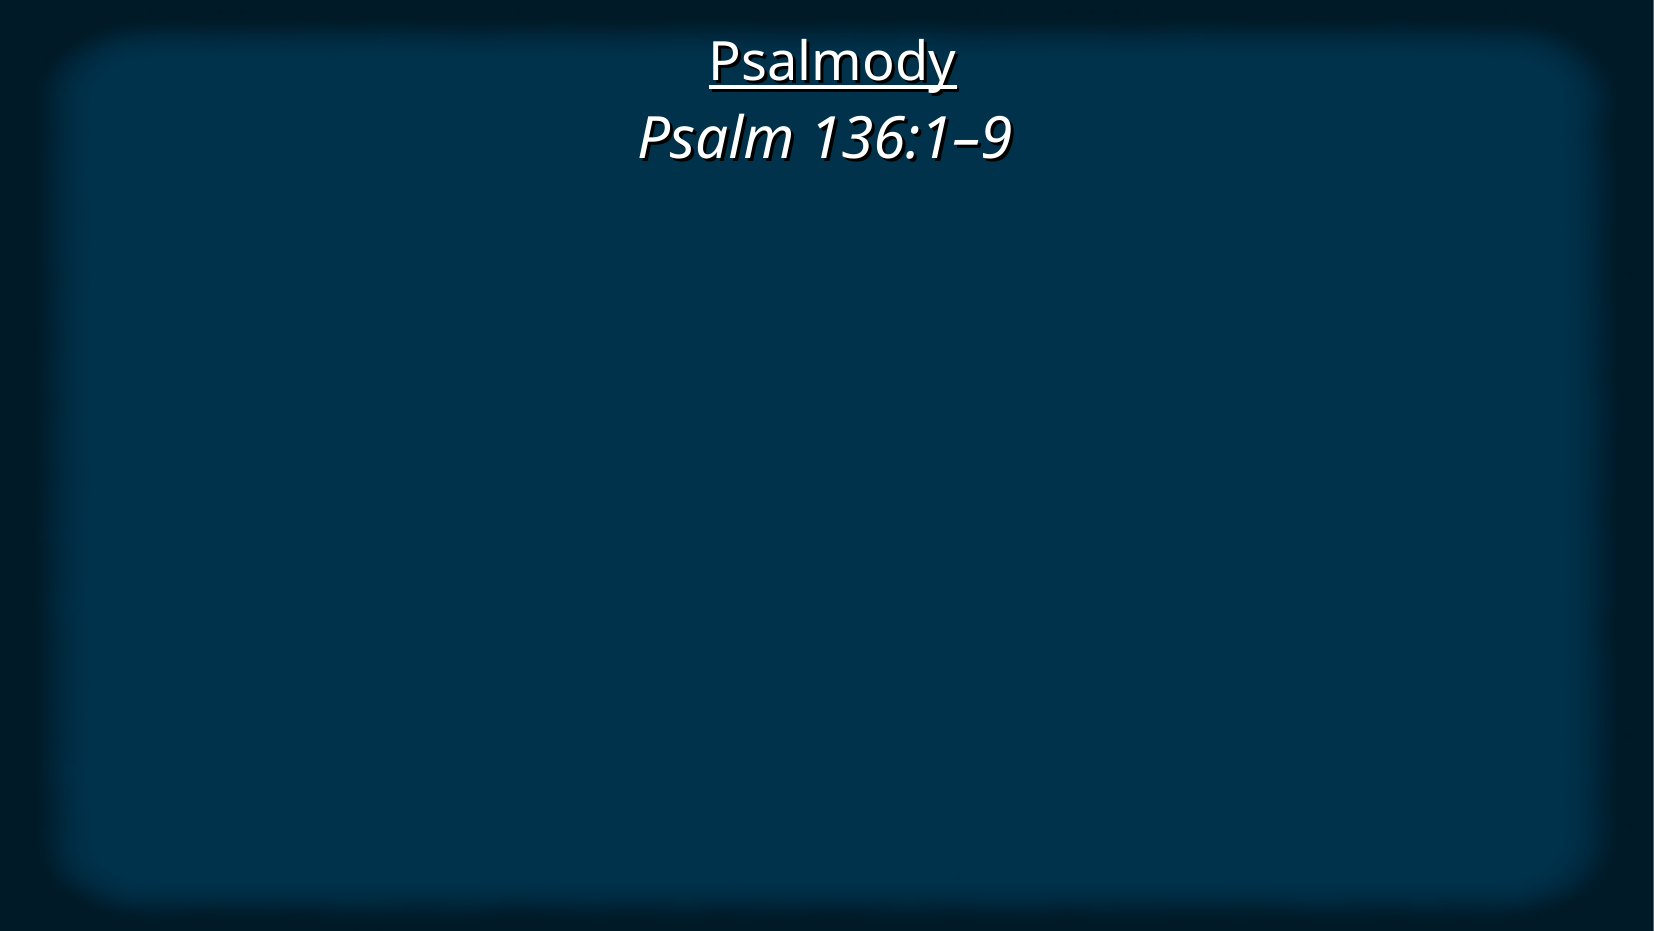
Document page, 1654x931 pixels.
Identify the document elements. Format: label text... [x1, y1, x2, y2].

text_box Psalmody Psalm 136:1–9 [90, 15, 1576, 179]
picture [0, 0, 1654, 931]
